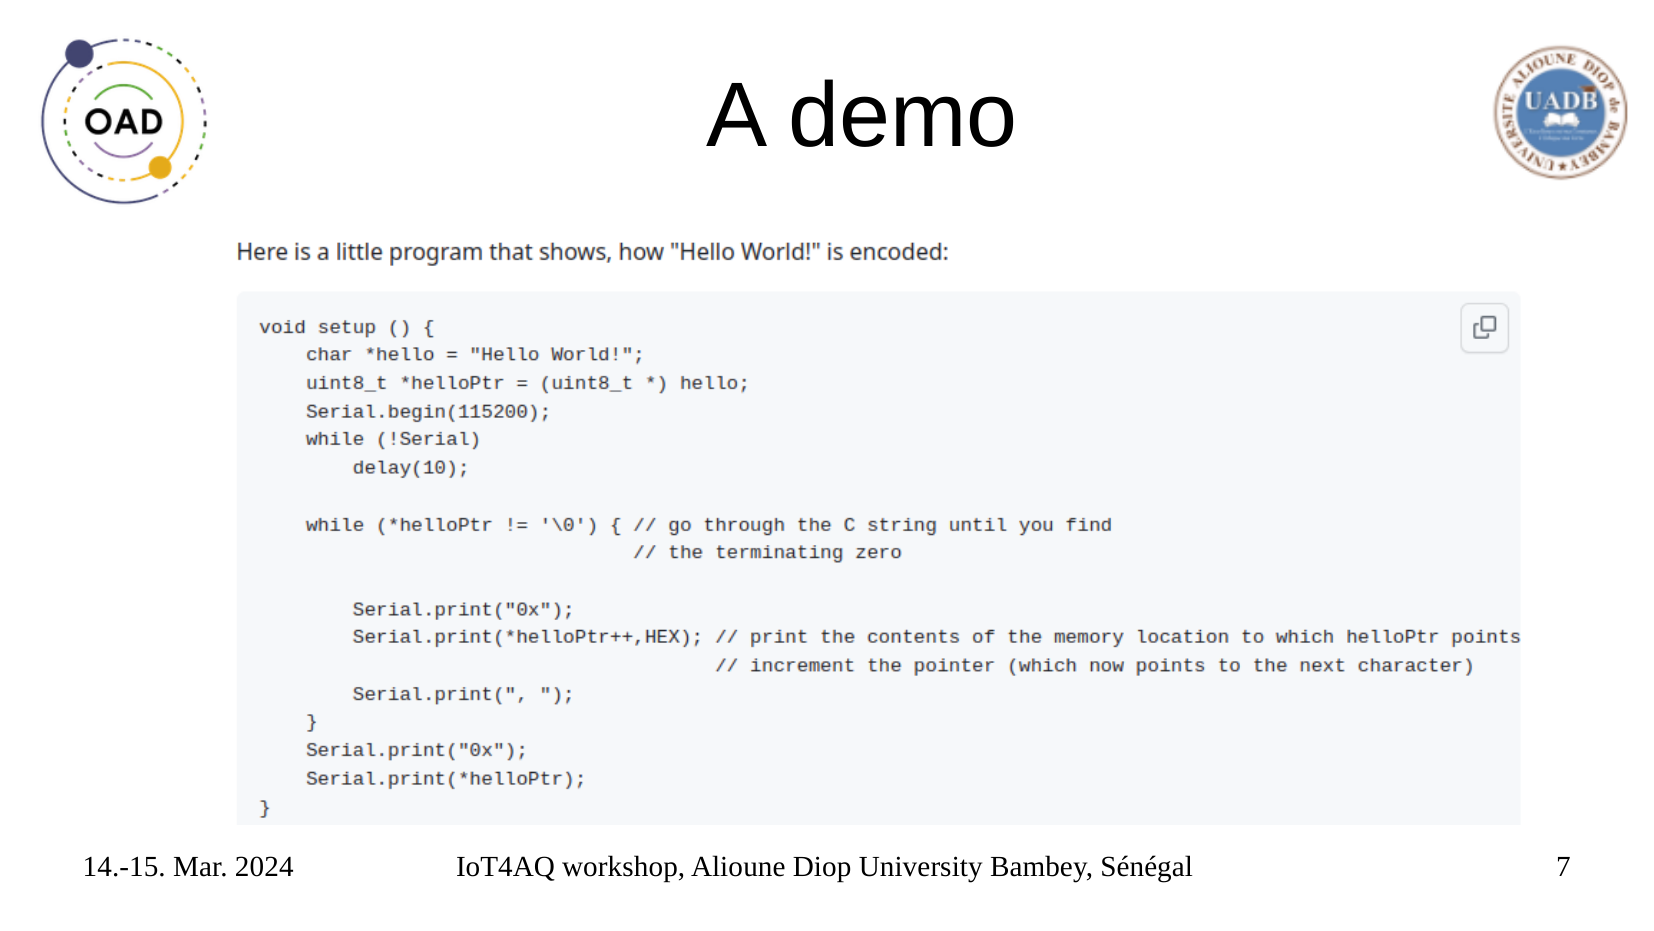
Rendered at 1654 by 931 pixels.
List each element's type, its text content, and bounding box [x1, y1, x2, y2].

picture [1482, 37, 1641, 188]
picture [0, 24, 1538, 826]
title A demo [278, 37, 1446, 193]
